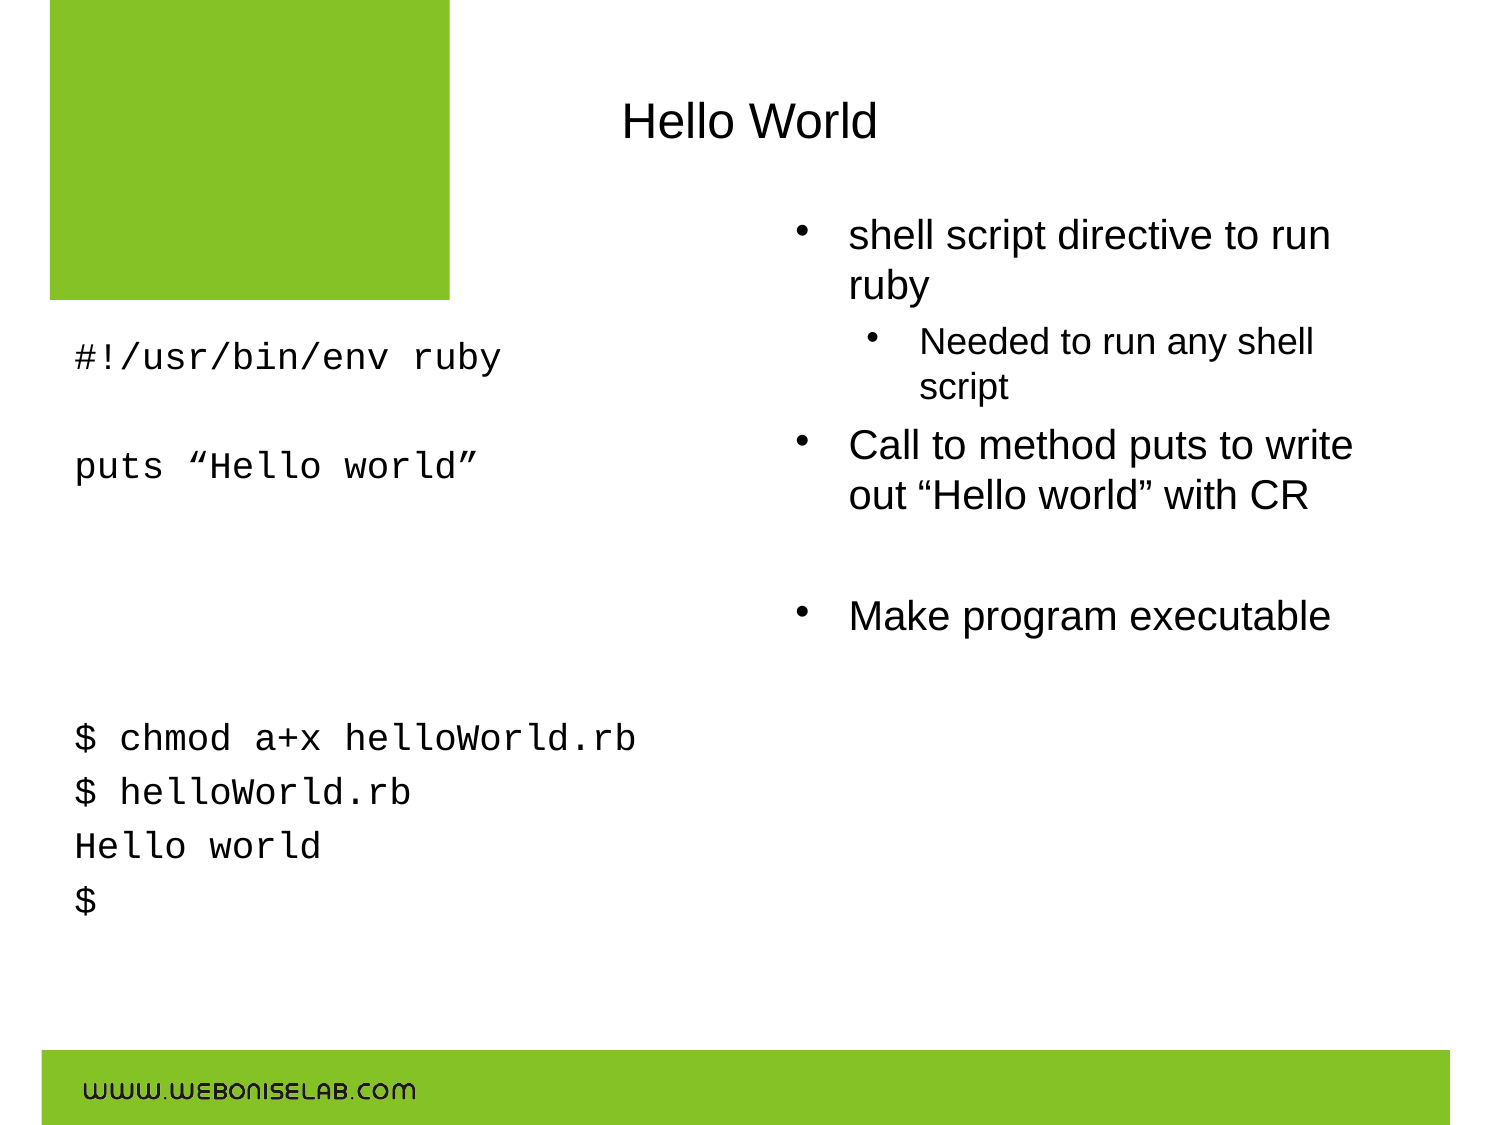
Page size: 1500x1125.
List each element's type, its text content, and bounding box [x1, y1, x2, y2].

picture [83, 1083, 415, 1100]
list #!/usr/bin/env ruby puts “Hello world” $ chmod a+x helloWorld.rb $ helloWorld.rb Hello world $ [59, 324, 721, 1004]
list shell script directive to run ruby Needed to run any shell script Call to method puts to write out “Hello world” with CR Make program executable [763, 200, 1425, 1001]
title Hello World [75, 62, 1426, 175]
